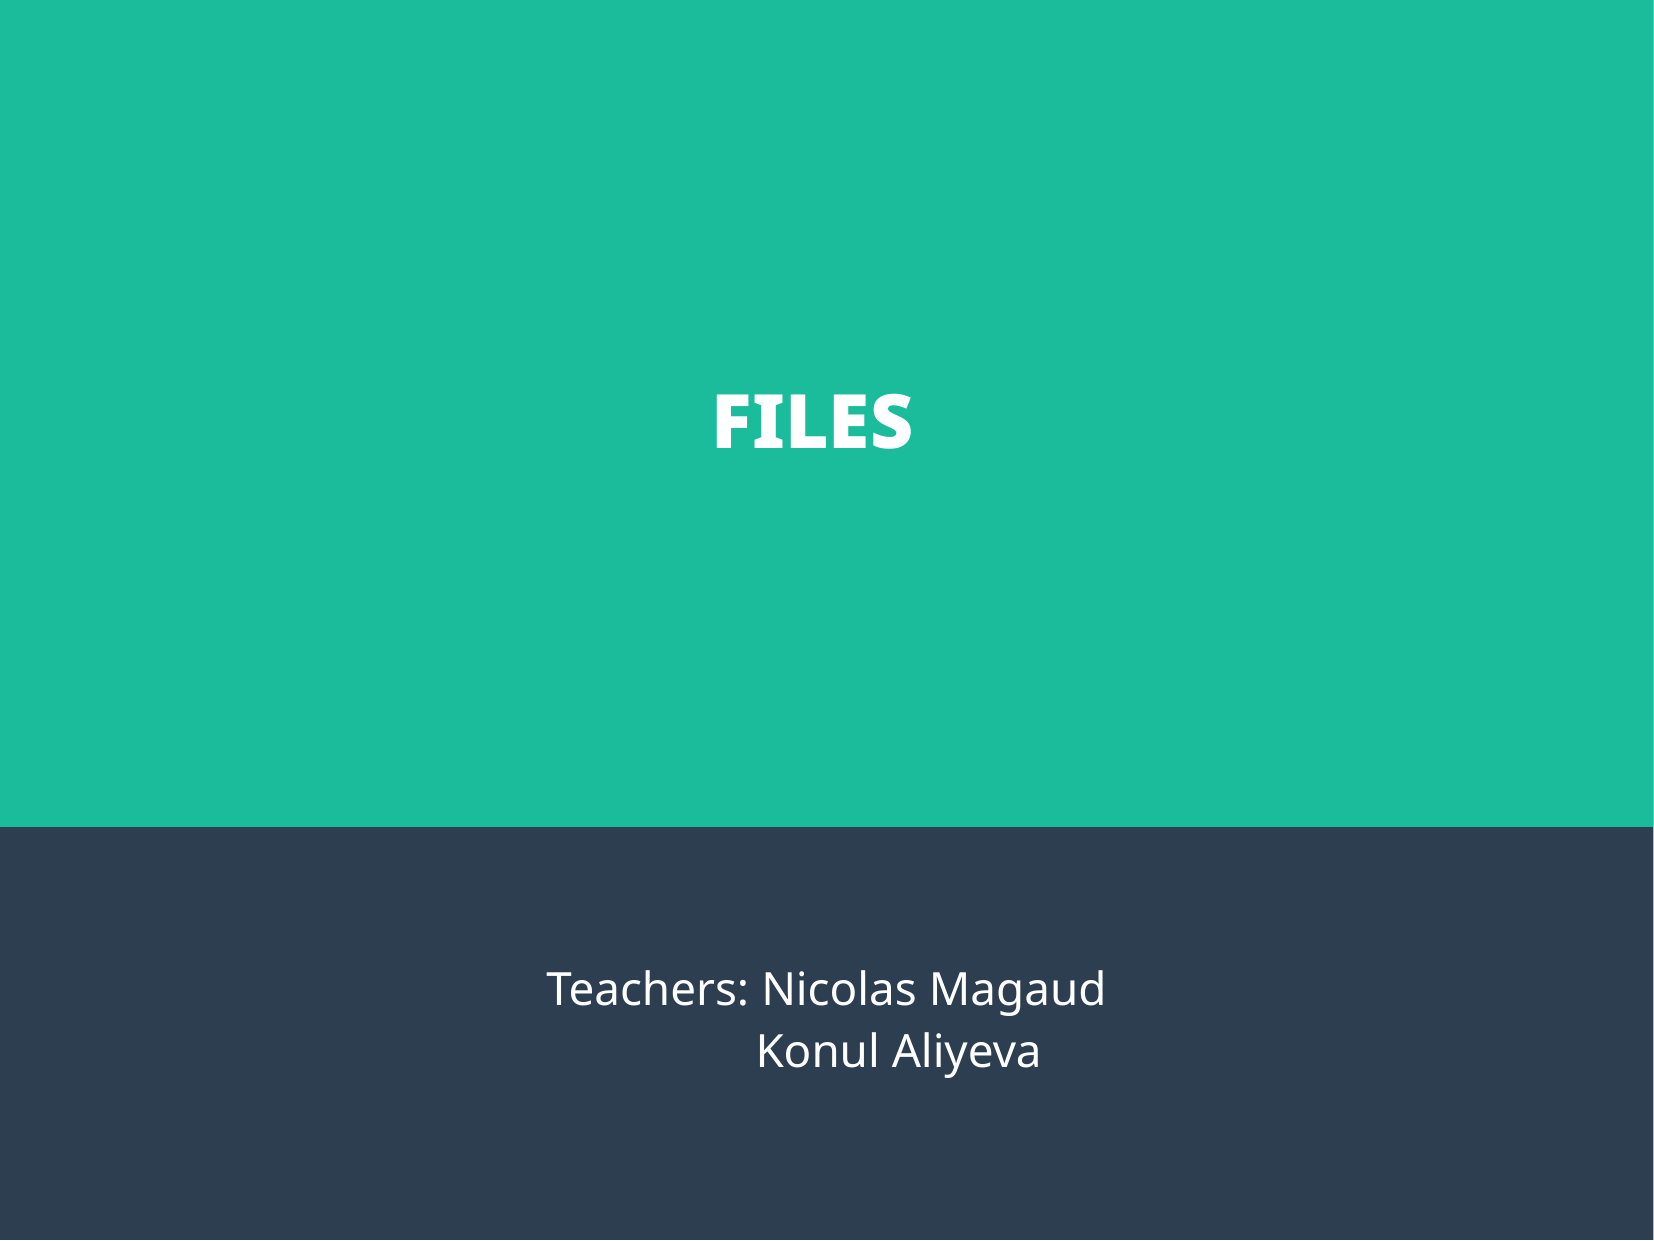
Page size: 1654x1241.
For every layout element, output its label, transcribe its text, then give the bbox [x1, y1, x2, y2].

title FILES [45, 315, 1581, 473]
subtitle Teachers: Nicolas Magaud Konul Aliyeva [59, 856, 1595, 1182]
